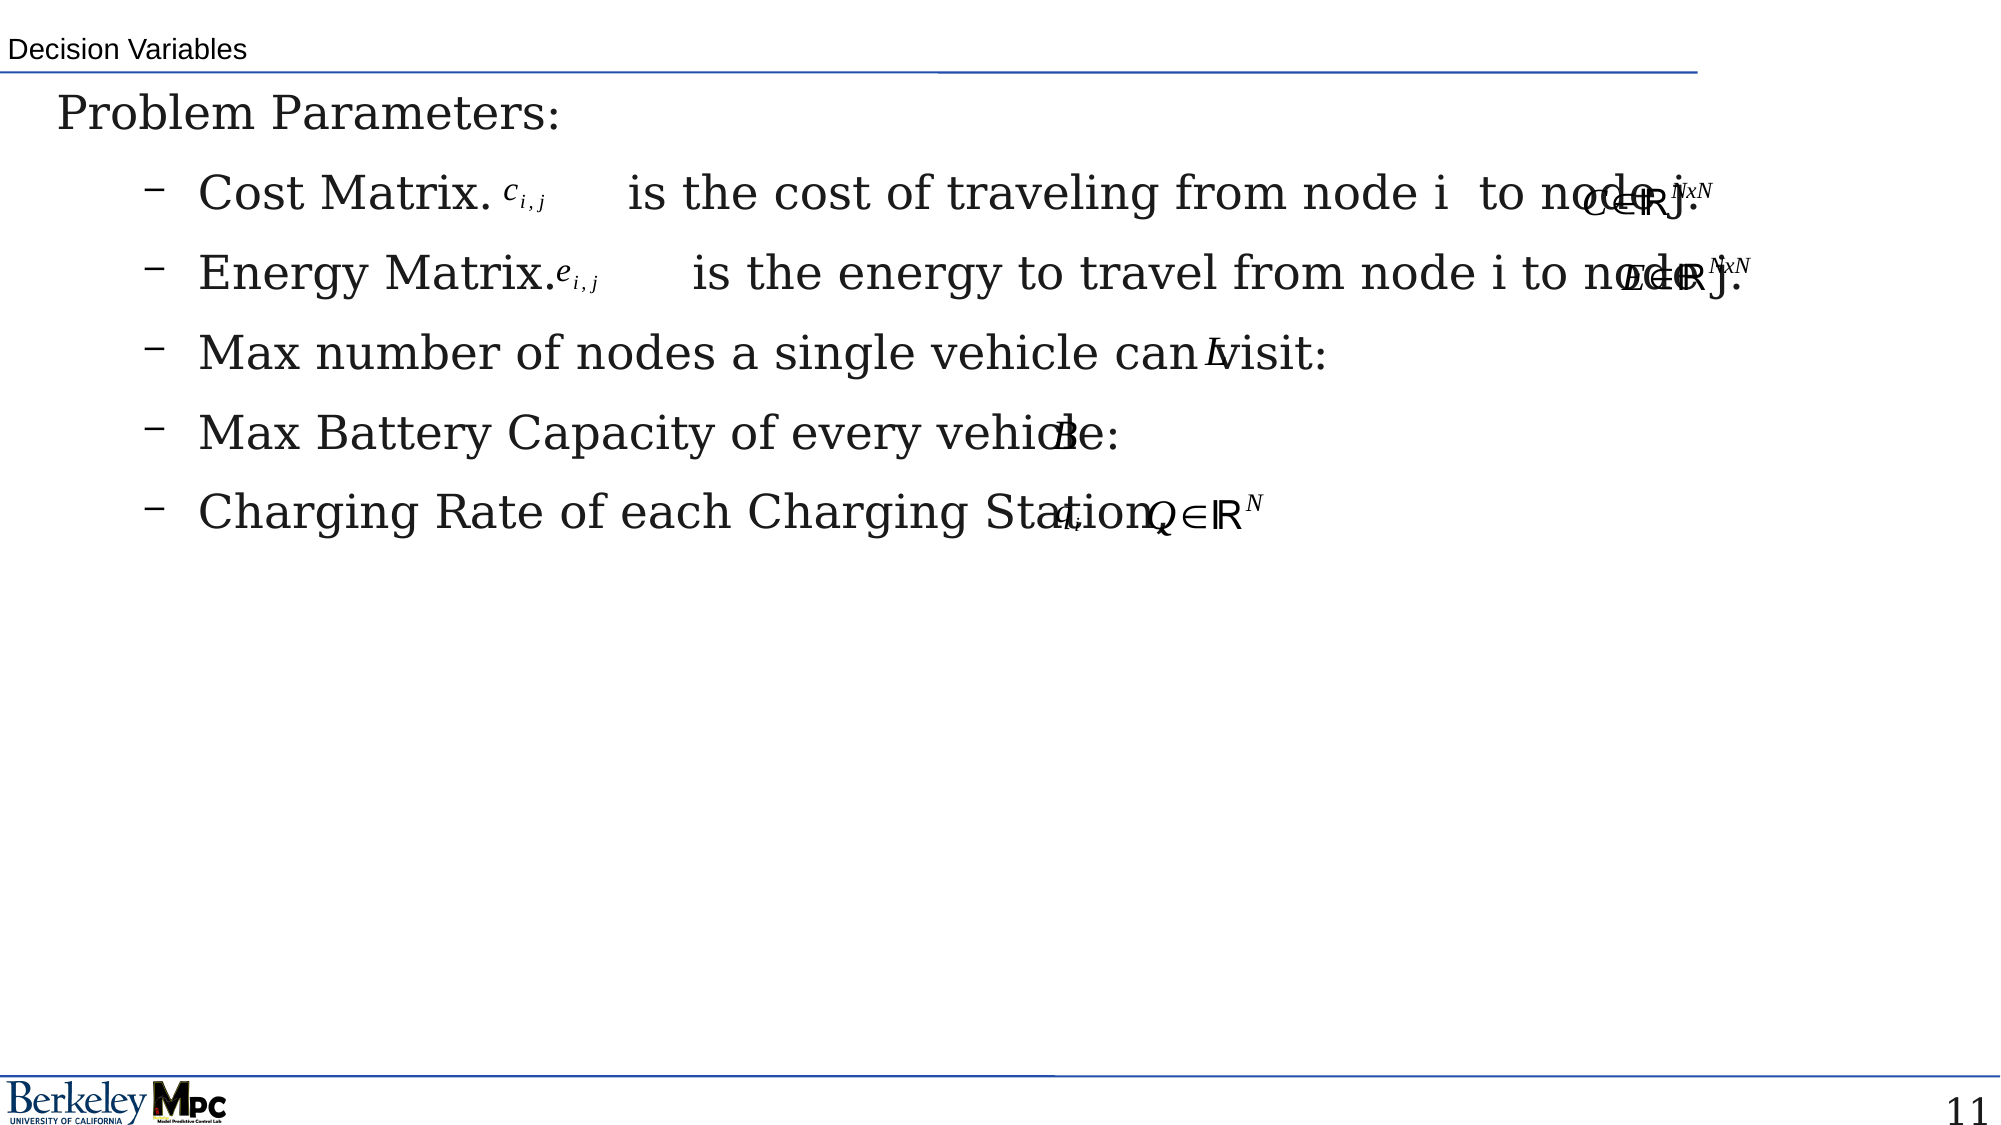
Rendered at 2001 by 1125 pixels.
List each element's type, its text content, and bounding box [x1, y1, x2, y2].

list Problem Parameters: Cost Matrix. is the cost of traveling from node i to node j. Energy Matrix. is the energy to travel from node i to node j. Max number of nodes a single vehicle can visit: Max Battery Capacity of every vehicle: Charging Rate of each Charging Station, [41, 75, 1925, 1019]
chart [547, 252, 606, 295]
picture [0, 1072, 226, 1125]
chart [1040, 412, 1088, 459]
chart [1047, 493, 1088, 536]
title Decision Variables [7, 7, 1930, 92]
chart [1609, 251, 1763, 300]
chart [494, 170, 554, 213]
chart [1192, 328, 1238, 376]
chart [1572, 176, 1726, 225]
chart [1135, 487, 1276, 540]
